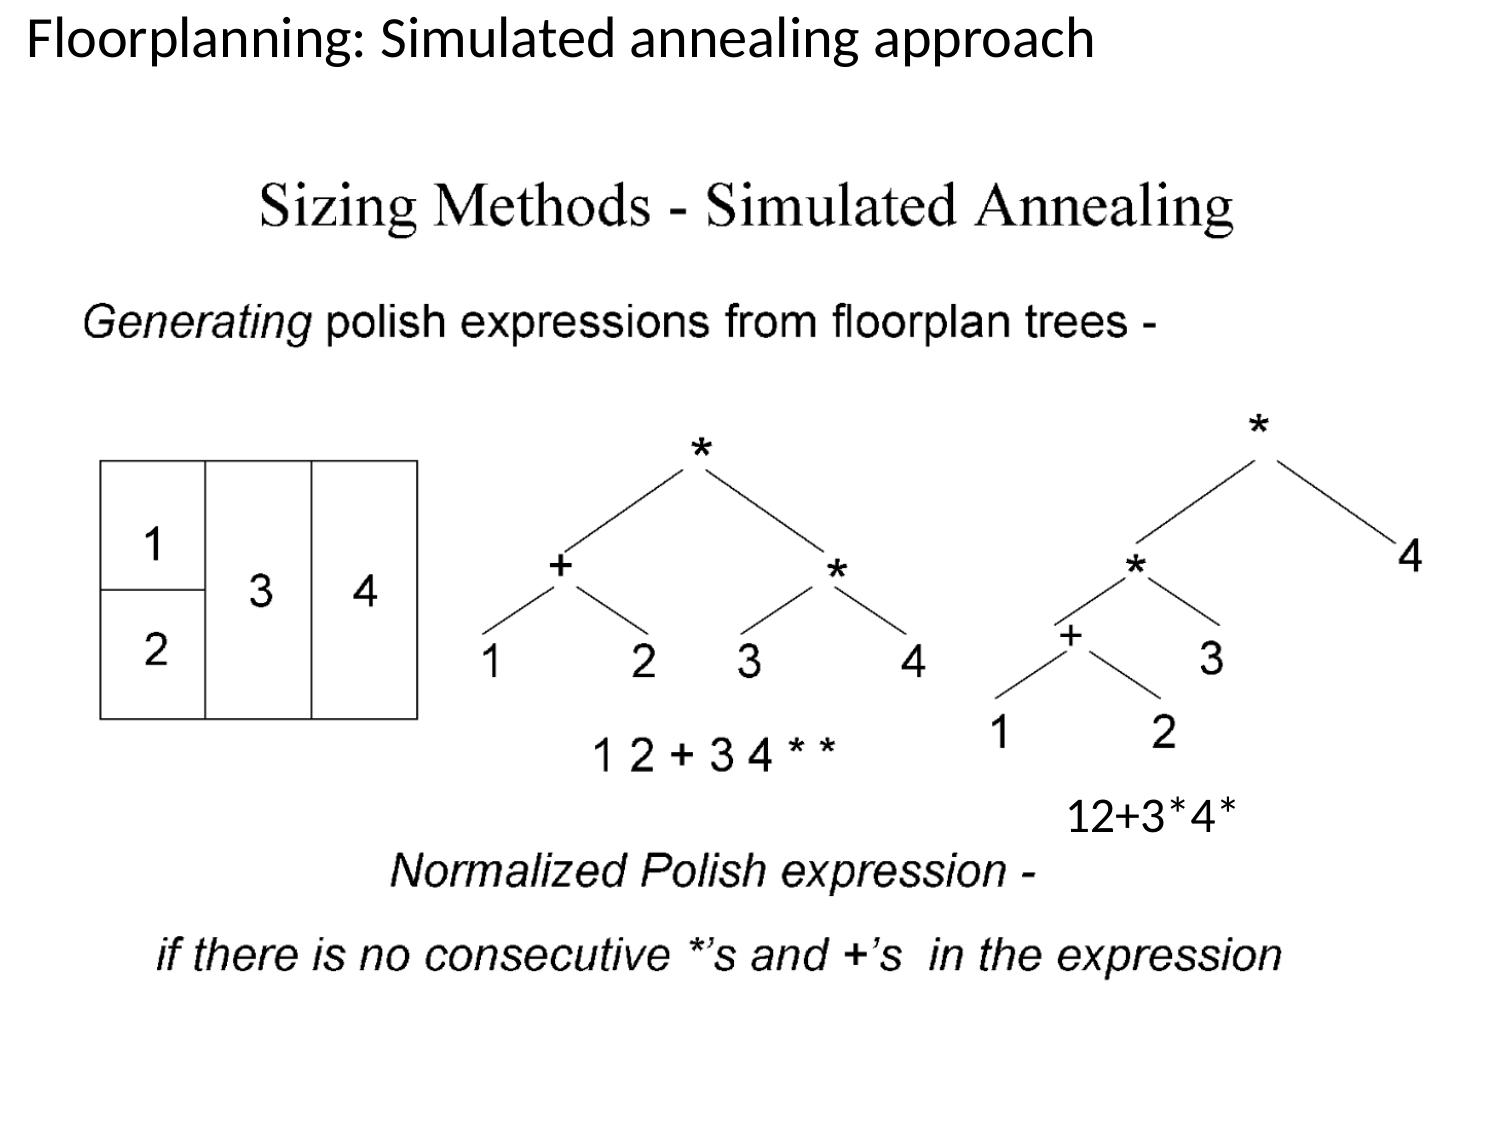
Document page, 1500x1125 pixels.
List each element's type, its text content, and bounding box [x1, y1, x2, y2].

picture [10, 87, 1490, 1039]
text_box Floorplanning: Simulated annealing approach [11, 0, 1477, 77]
text_box 12+3*4* [1049, 774, 1388, 850]
